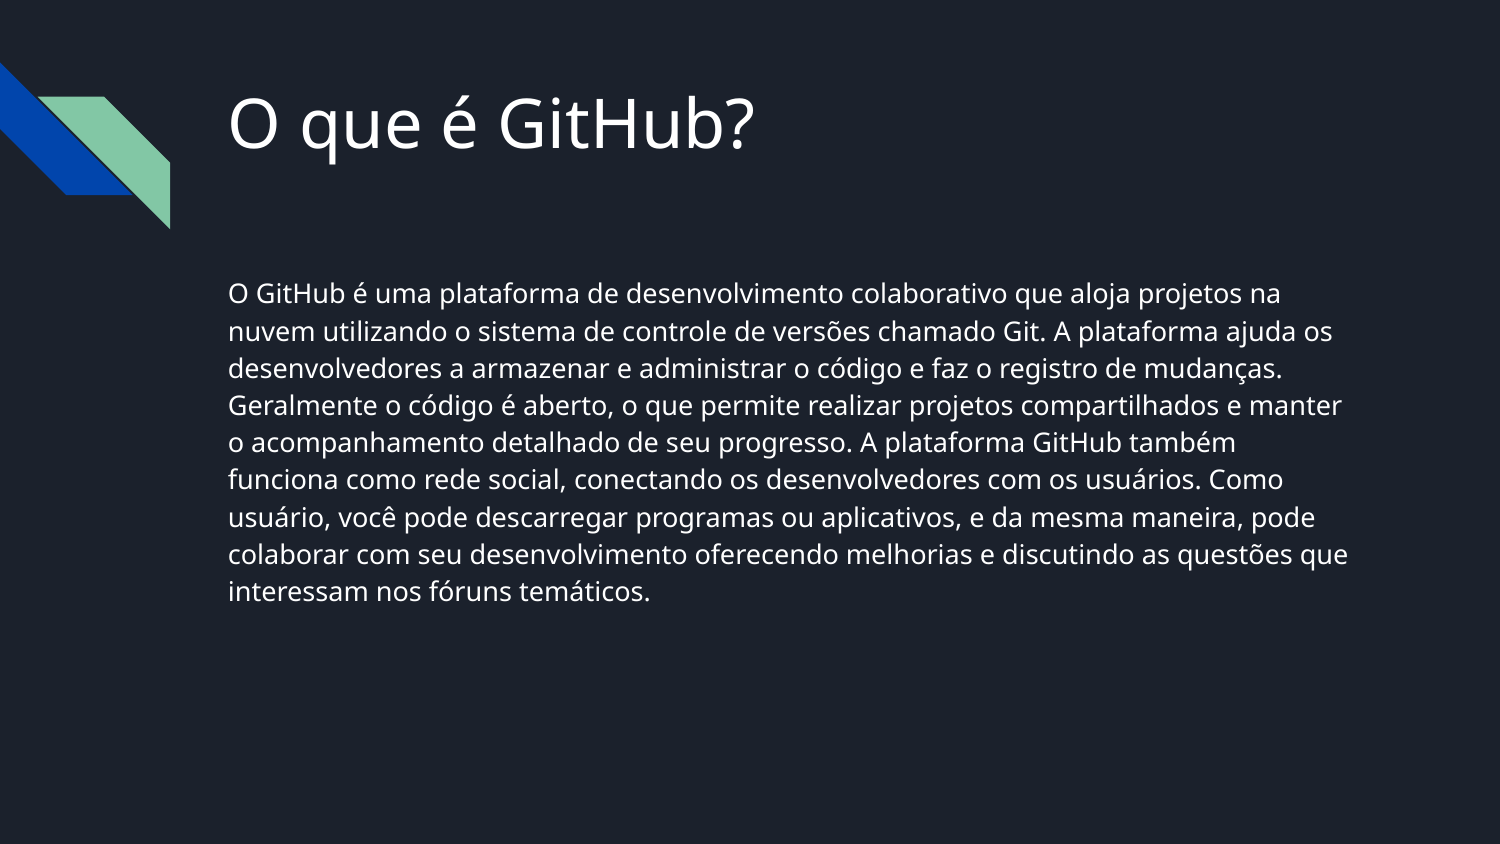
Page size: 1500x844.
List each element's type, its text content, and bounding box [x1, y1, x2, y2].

list O GitHub é uma plataforma de desenvolvimento colaborativo que aloja projetos na nuvem utilizando o sistema de controle de versões chamado Git. A plataforma ajuda os desenvolvedores a armazenar e administrar o código e faz o registro de mudanças. Geralmente o código é aberto, o que permite realizar projetos compartilhados e manter o acompanhamento detalhado de seu progresso. A plataforma GitHub também funciona como rede social, conectando os desenvolvedores com os usuários. Como usuário, você pode descarregar programas ou aplicativos, e da mesma maneira, pode colaborar com seu desenvolvimento oferecendo melhorias e discutindo as questões que interessam nos fóruns temáticos. [212, 257, 1368, 735]
title O que é GitHub? [212, 64, 1368, 215]
